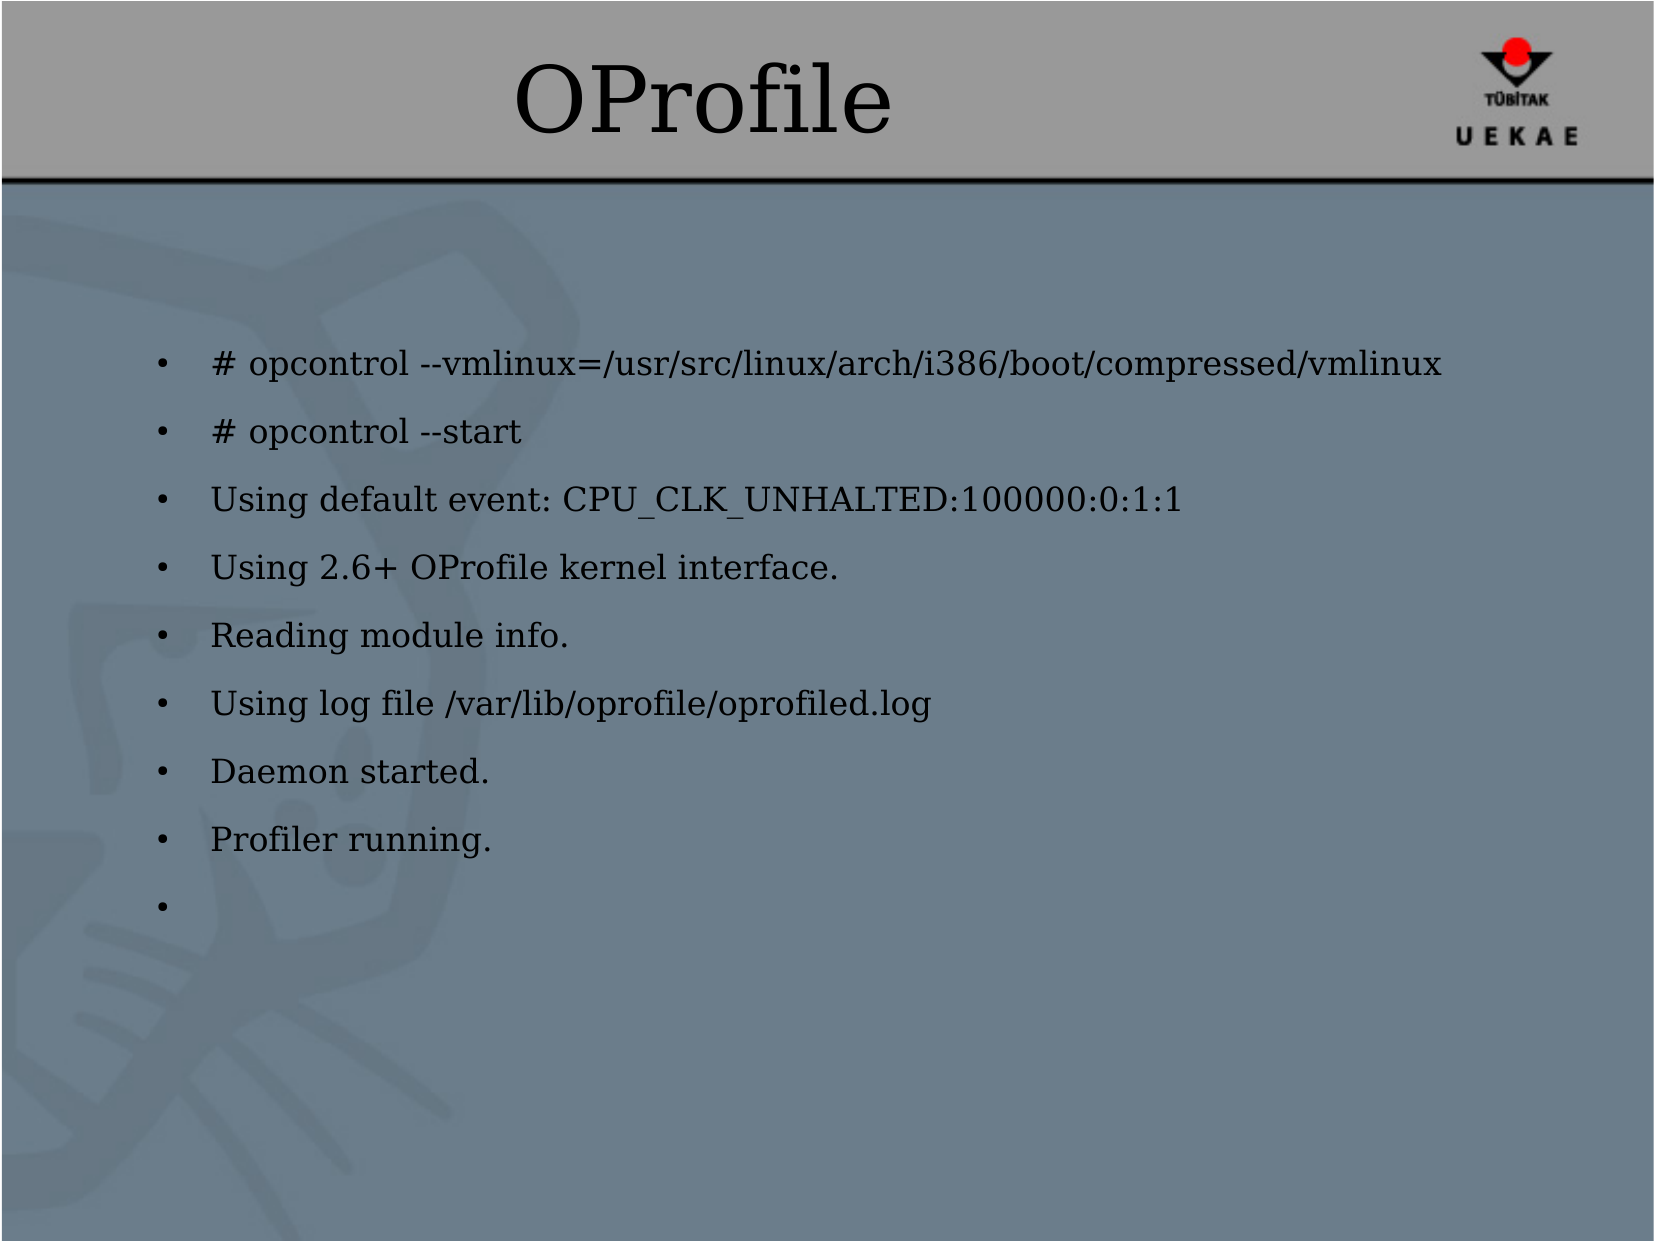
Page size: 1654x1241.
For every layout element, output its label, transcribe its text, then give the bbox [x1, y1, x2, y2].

title OProfile [0, 0, 1410, 204]
list # opcontrol --vmlinux=/usr/src/linux/arch/i386/boot/compressed/vmlinux # opcontrol --start Using default event: CPU_CLK_UNHALTED:100000:0:1:1 Using 2.6+ OProfile kernel interface. Reading module info. Using log file /var/lib/oprofile/oprofiled.log Daemon started. Profiler running. [121, 344, 1534, 1127]
picture [1, 1, 1654, 1241]
